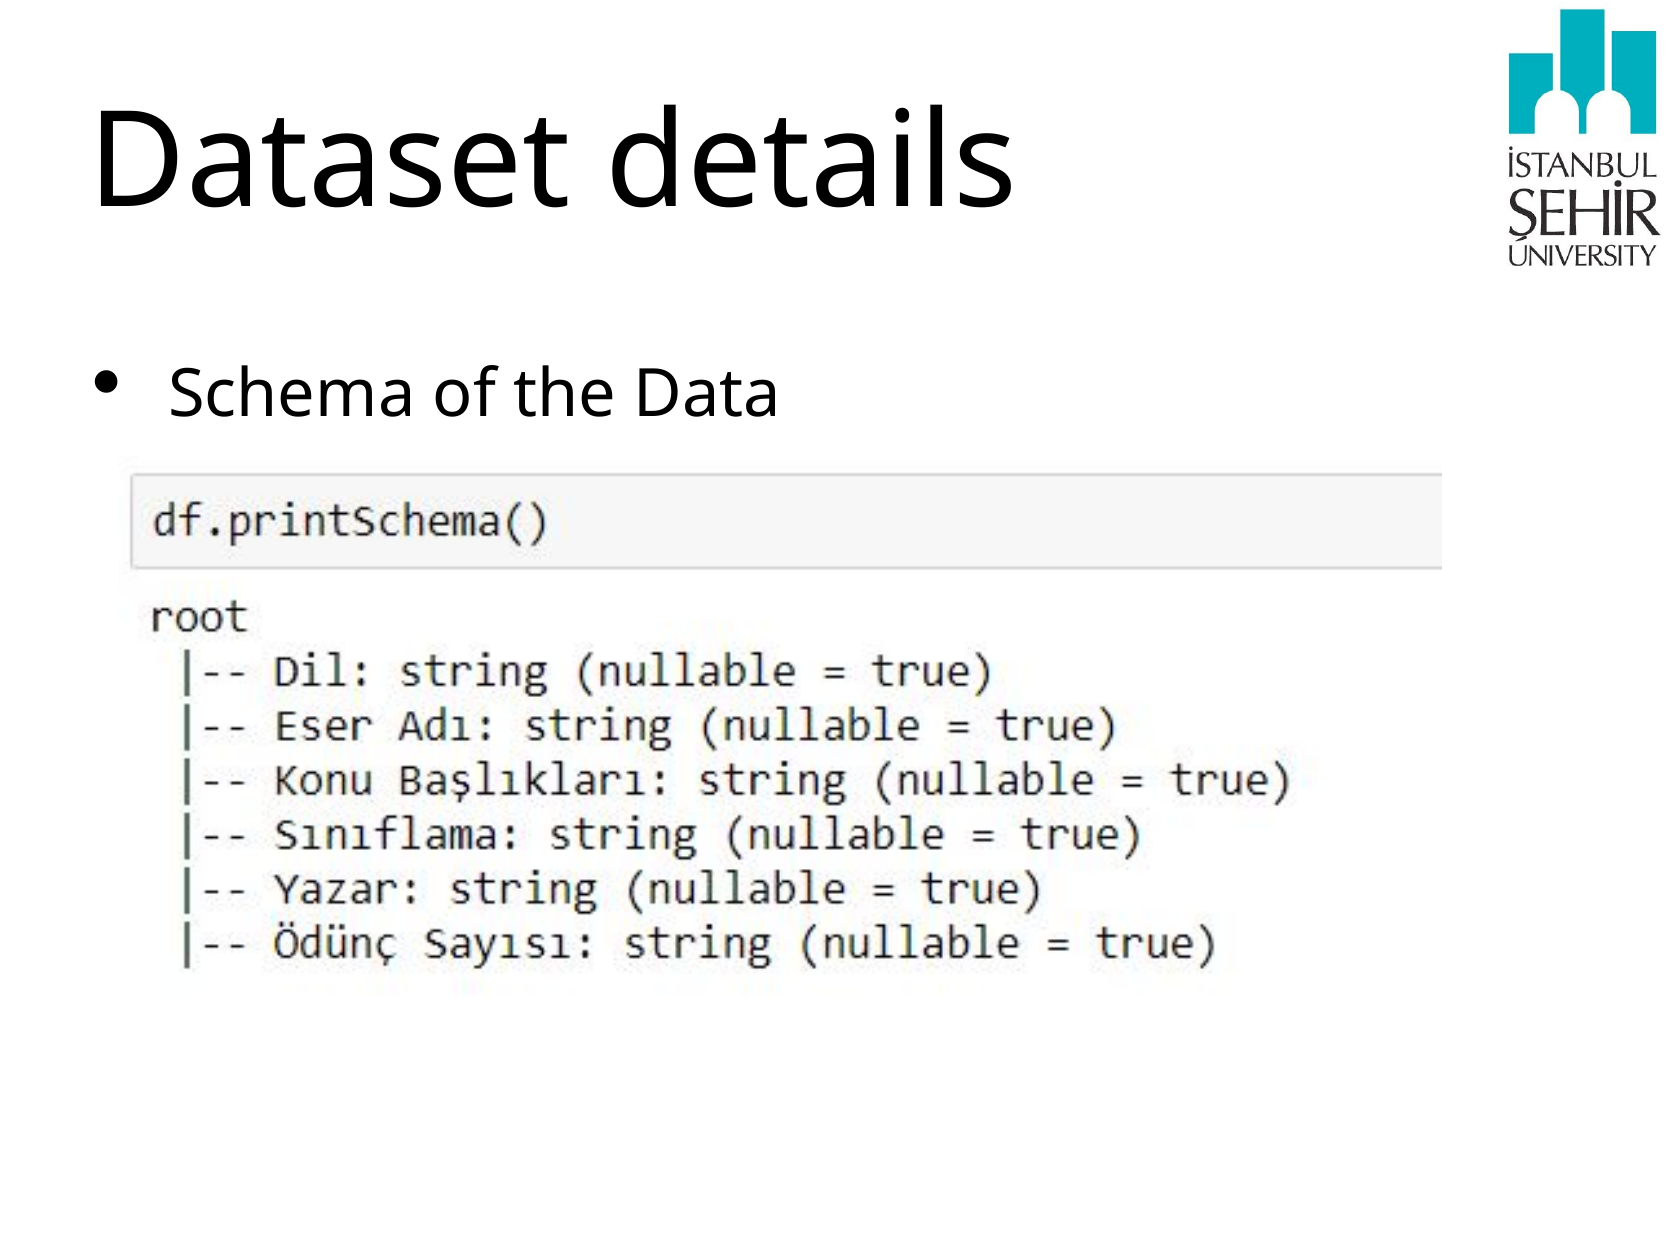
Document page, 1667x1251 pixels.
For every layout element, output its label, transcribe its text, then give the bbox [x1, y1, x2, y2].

text_box Dataset details [82, 70, 1489, 237]
picture [1491, 0, 1667, 285]
picture [118, 456, 1442, 1052]
text_box Schema of the Data [47, 318, 1382, 461]
